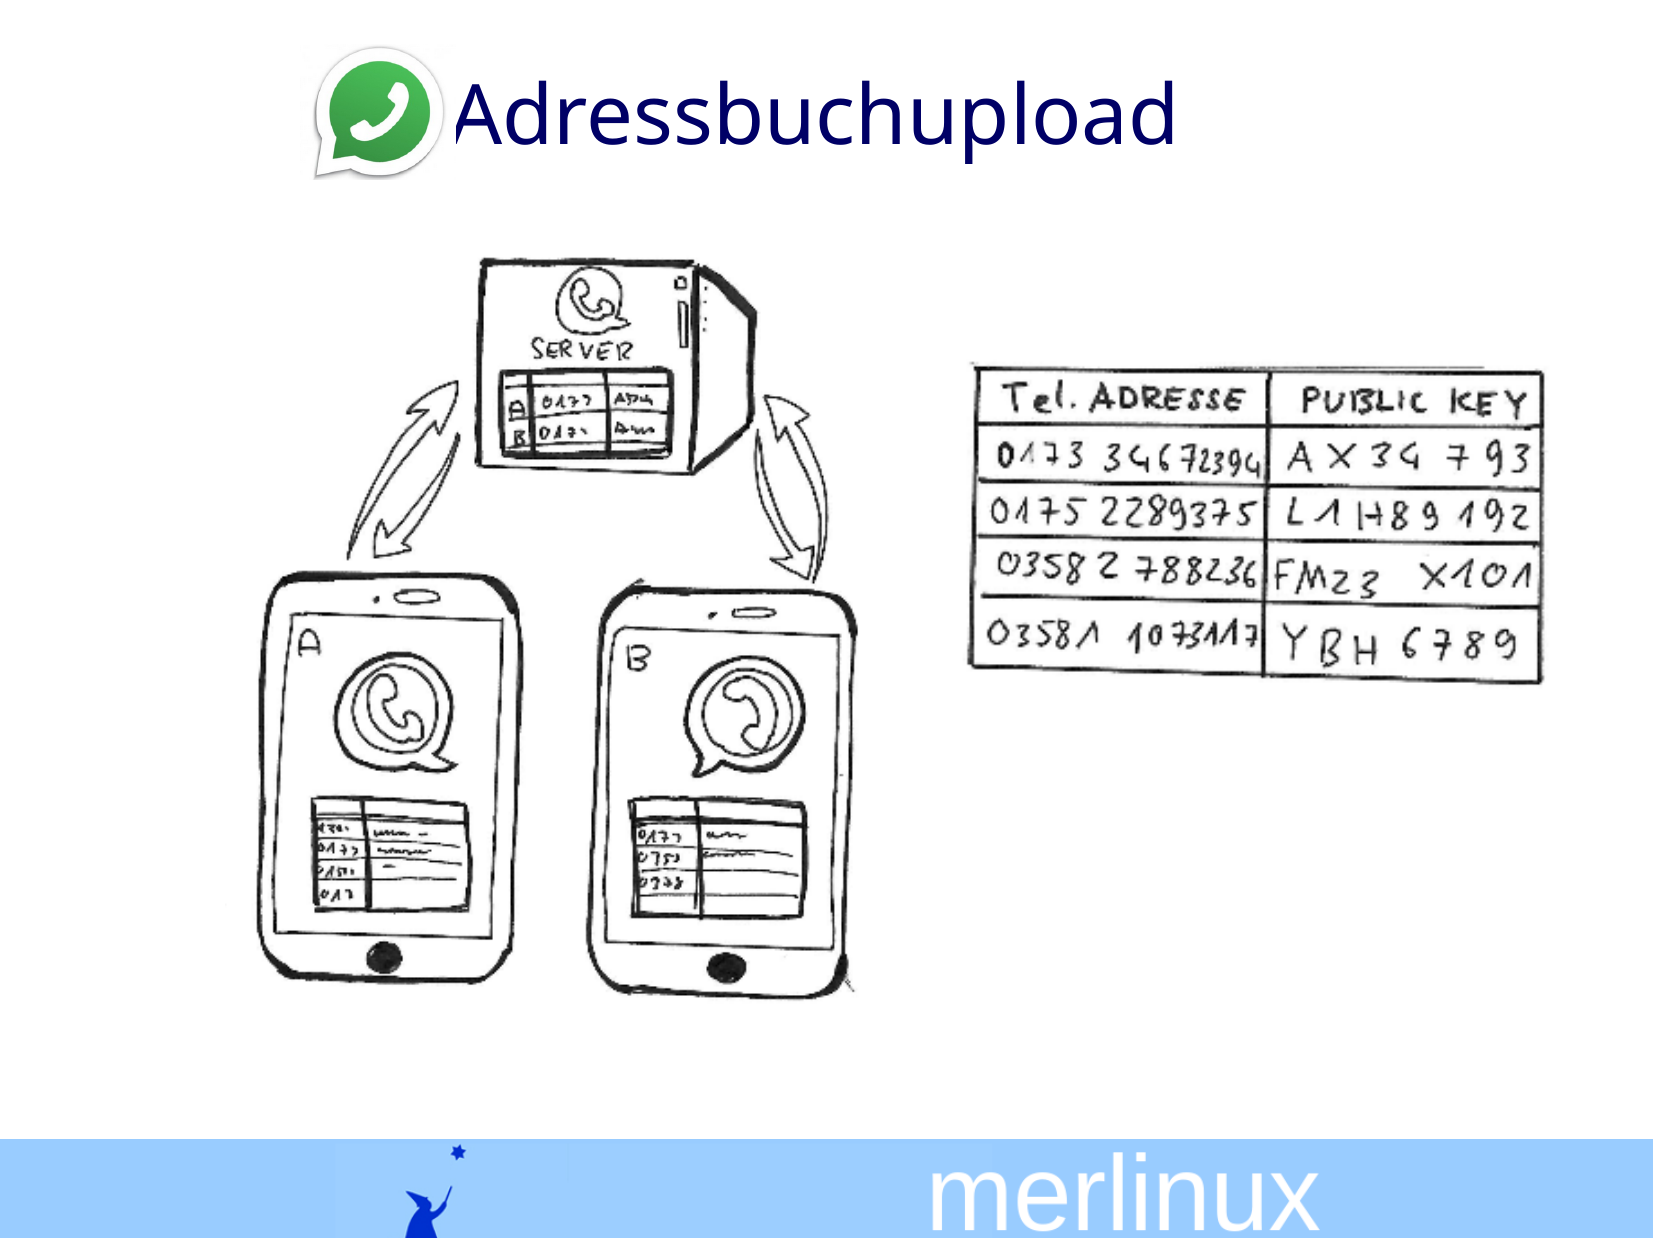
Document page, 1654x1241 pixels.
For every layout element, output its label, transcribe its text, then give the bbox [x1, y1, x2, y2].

title Adressbuchupload [82, 9, 1571, 216]
picture [300, 44, 456, 181]
picture [225, 208, 912, 1039]
picture [926, 314, 1591, 706]
picture [0, 1139, 1653, 1238]
